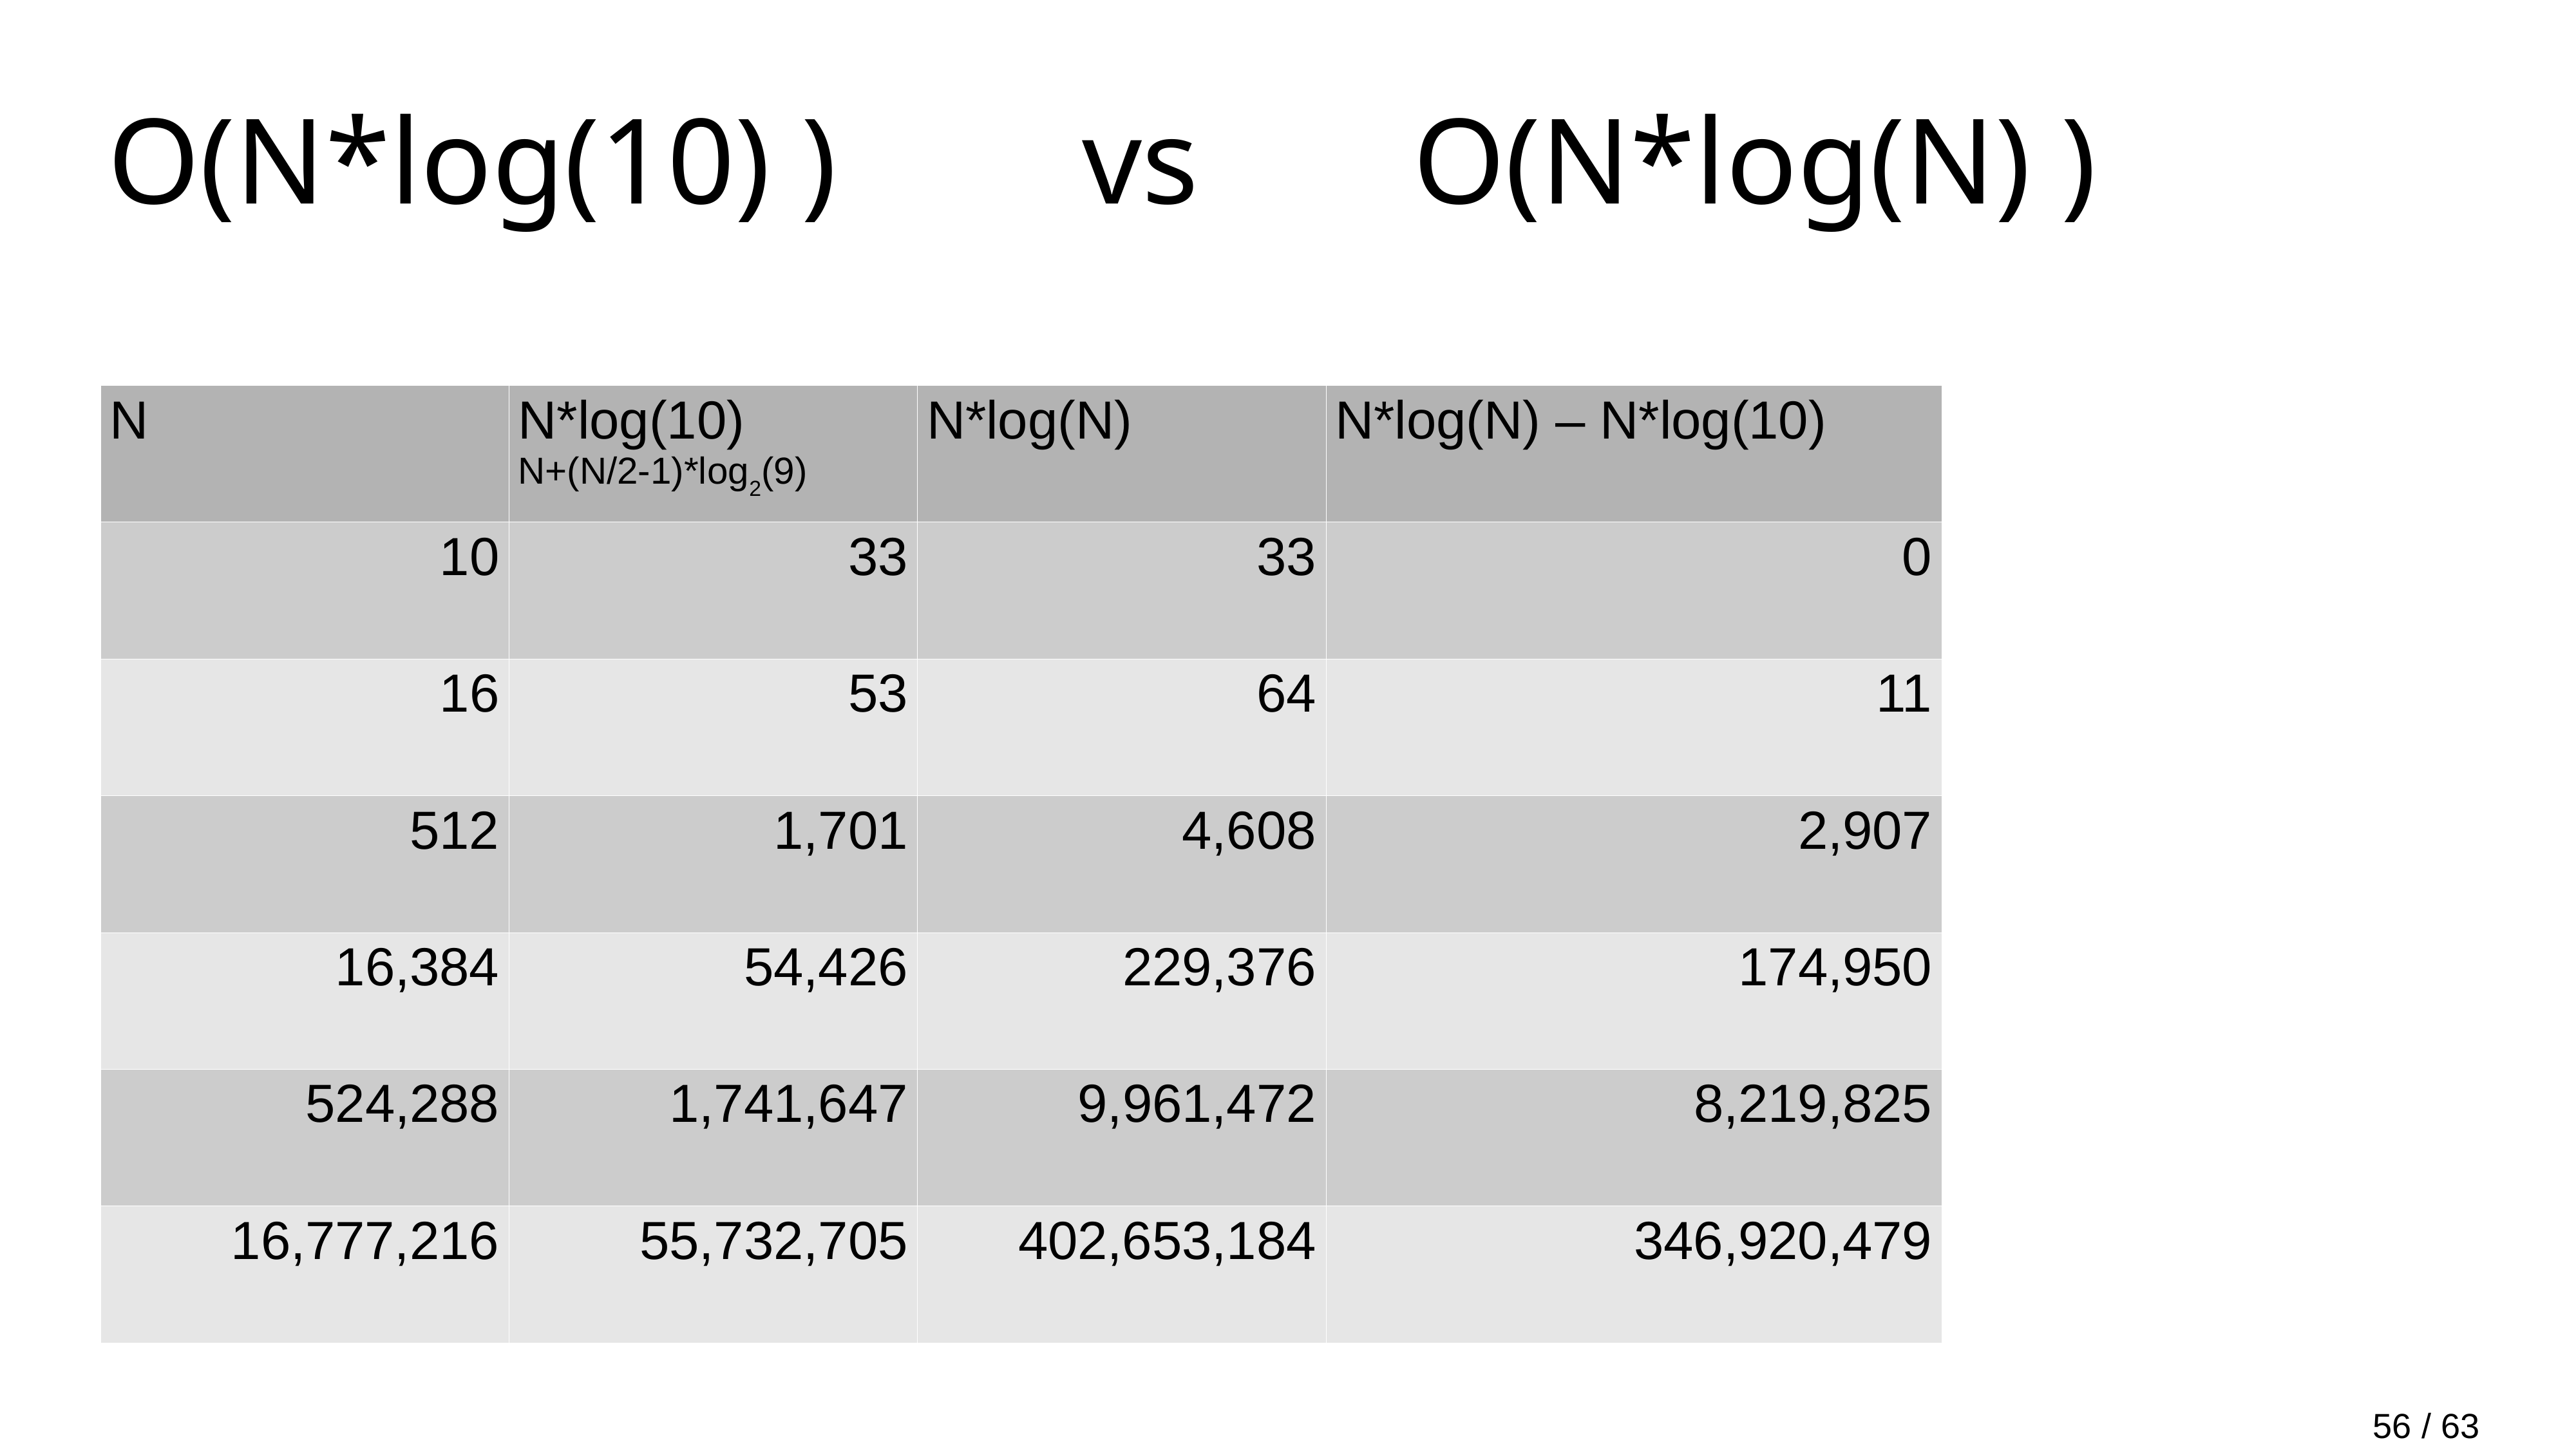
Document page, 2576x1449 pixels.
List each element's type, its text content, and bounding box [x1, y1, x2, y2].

table_cell 524,288 [101, 1070, 509, 1206]
table_cell 8,219,825 [1327, 1070, 1942, 1206]
table_cell 2,907 [1327, 796, 1942, 933]
table_cell 16,777,216 [101, 1206, 509, 1343]
table_cell 10 [101, 522, 509, 659]
table_cell 55,732,705 [509, 1206, 917, 1343]
table_cell 54,426 [509, 933, 917, 1069]
table_cell 1,741,647 [509, 1070, 917, 1206]
table_cell 9,961,472 [918, 1070, 1326, 1206]
table_cell 229,376 [918, 933, 1326, 1069]
table_cell 174,950 [1327, 933, 1942, 1069]
table_cell 33 [509, 522, 917, 659]
table_cell 4,608 [918, 796, 1326, 933]
table_cell 64 [918, 659, 1326, 795]
table_cell 53 [509, 659, 917, 795]
title O(N*log(10) ) vs O(N*log(N) ) [108, 80, 2468, 242]
text_box <number> / 63 [2363, 1402, 2576, 1449]
table_header N [101, 386, 509, 522]
table_header N*log(N) [918, 386, 1326, 522]
table_cell 0 [1327, 522, 1942, 659]
table_cell 402,653,184 [918, 1206, 1326, 1343]
table_header N*log(N) – N*log(10) [1327, 386, 1942, 522]
table_cell 512 [101, 796, 509, 933]
table_cell 16,384 [101, 933, 509, 1069]
table_header N*log(10) N+(N/2-1)*log2(9) [509, 386, 917, 522]
table_cell 1,701 [509, 796, 917, 933]
table_cell 16 [101, 659, 509, 795]
table_cell 33 [918, 522, 1326, 659]
table_cell 11 [1327, 659, 1942, 795]
table_cell 346,920,479 [1327, 1206, 1942, 1343]
